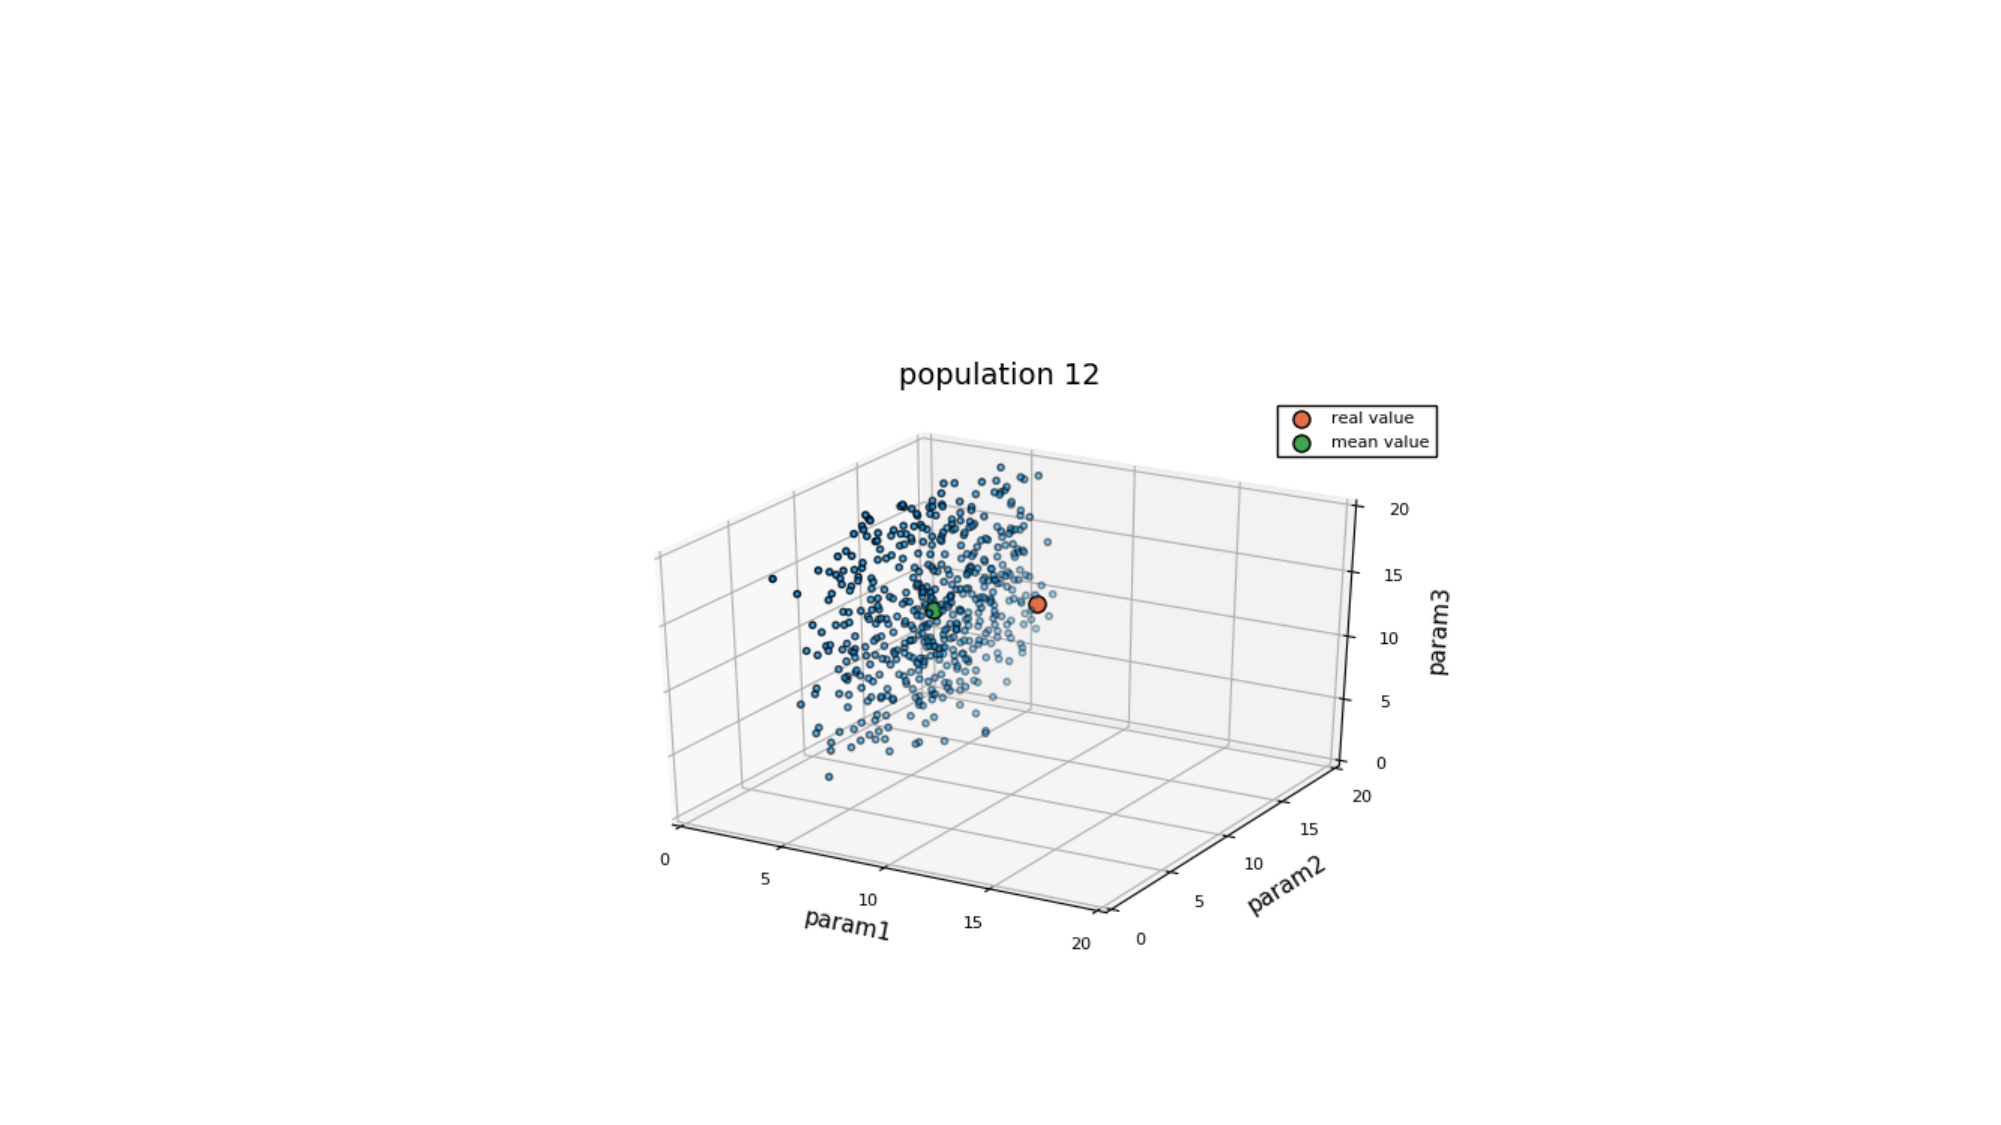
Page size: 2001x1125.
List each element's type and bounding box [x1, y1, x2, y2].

picture [549, 356, 1450, 957]
